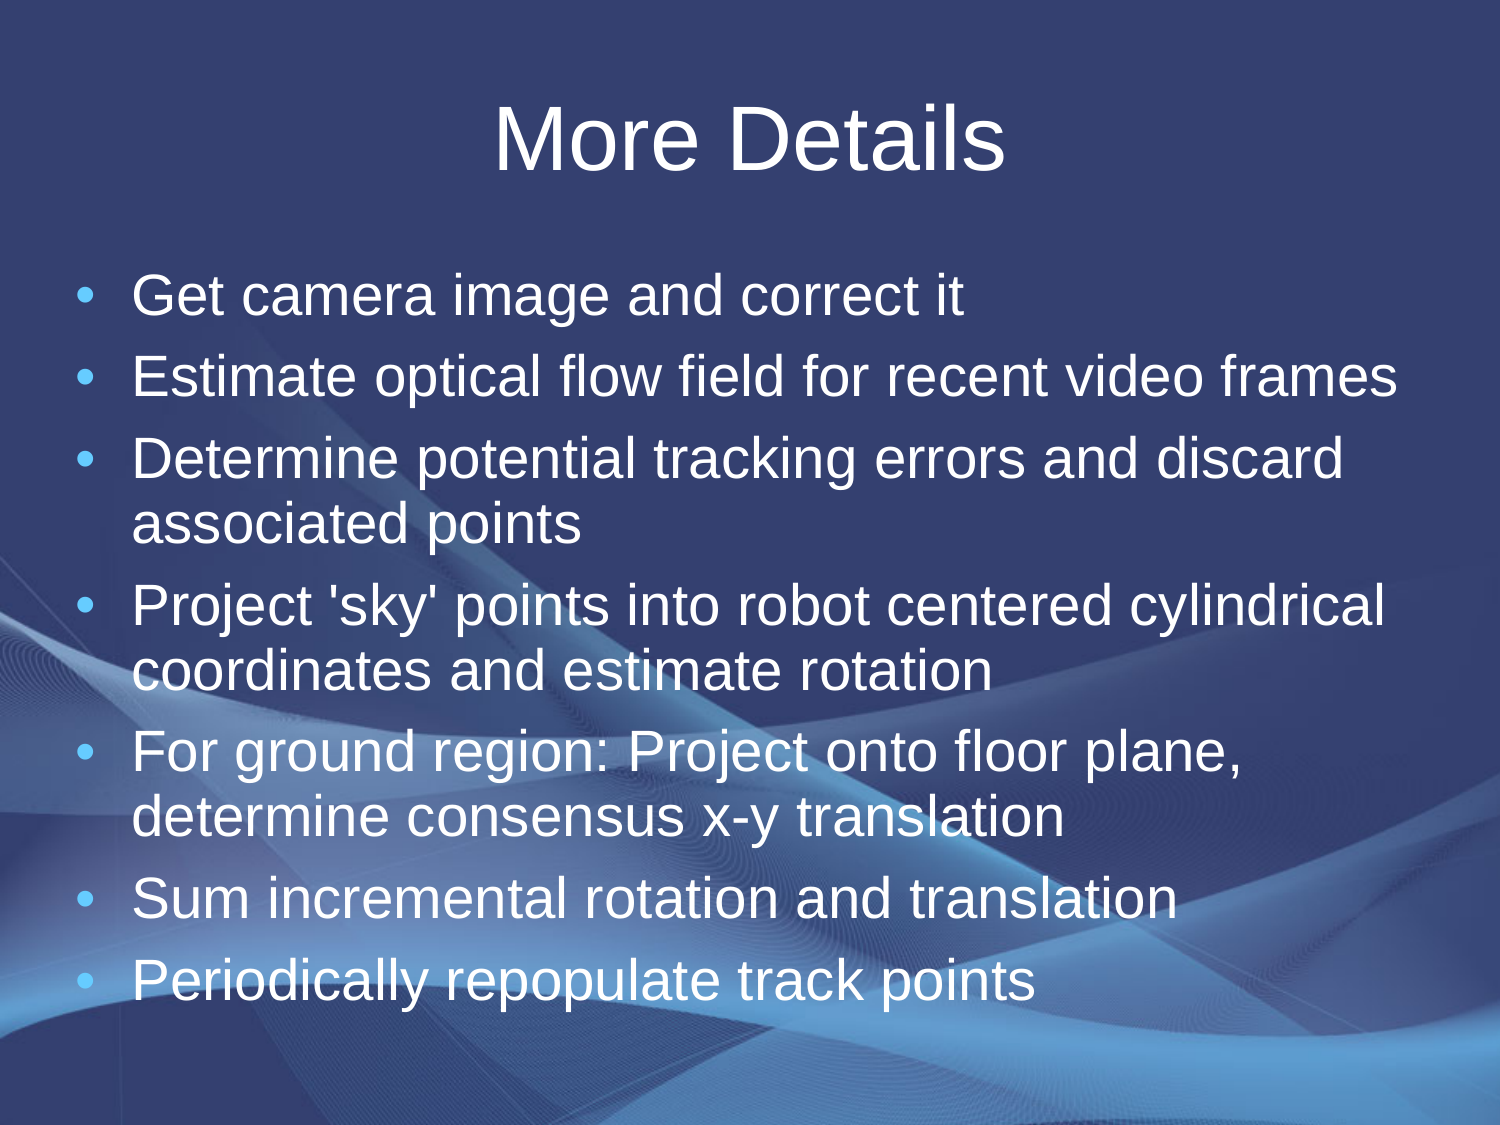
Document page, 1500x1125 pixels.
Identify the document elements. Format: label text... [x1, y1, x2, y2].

list Get camera image and correct it Estimate optical flow field for recent video frames Determine potential tracking errors and discard associated points Project 'sky' points into robot centered cylindrical coordinates and estimate rotation For ground region: Project onto floor plane, determine consensus x-y translation Sum incremental rotation and translation Periodically repopulate track points [75, 262, 1426, 1011]
picture [0, 0, 1500, 1125]
title More Details [75, 52, 1426, 226]
